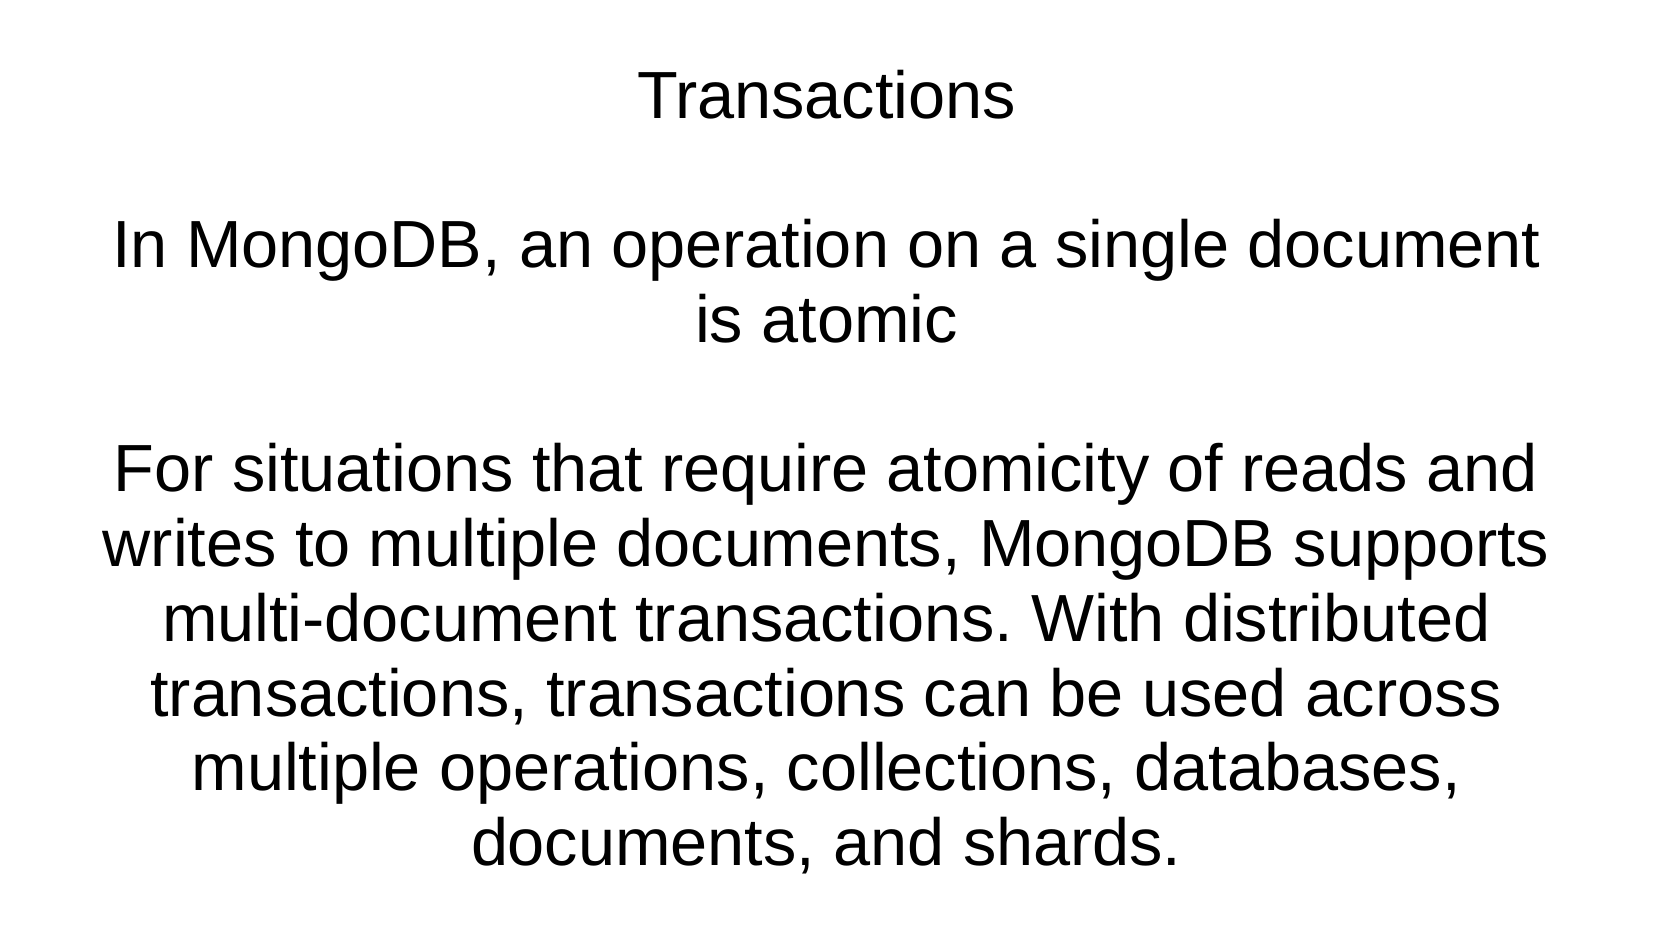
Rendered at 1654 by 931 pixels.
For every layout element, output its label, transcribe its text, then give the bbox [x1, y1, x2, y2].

subtitle Transactions In MongoDB, an operation on a single document is atomic For situations that require atomicity of reads and writes to multiple documents, MongoDB supports multi-document transactions. With distributed transactions, transactions can be used across multiple operations, collections, databases, documents, and shards. [82, 57, 1571, 880]
